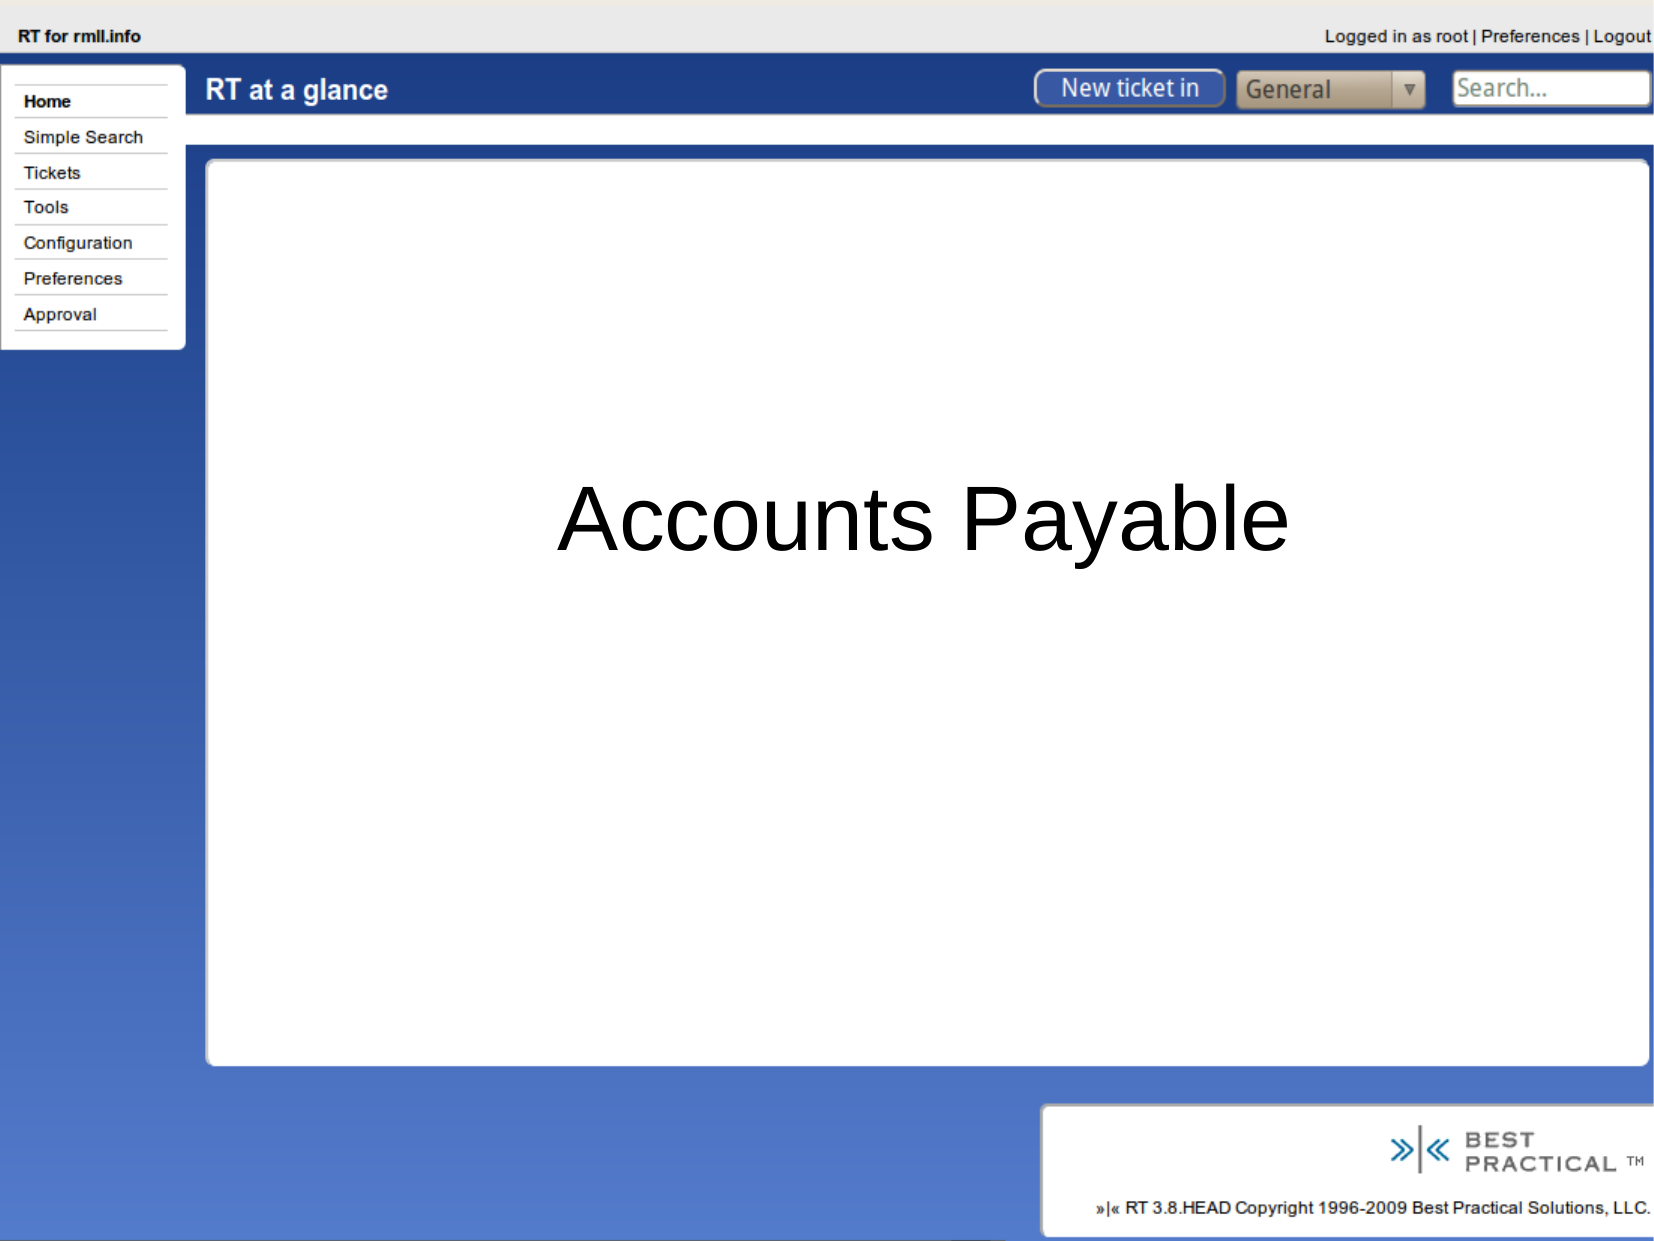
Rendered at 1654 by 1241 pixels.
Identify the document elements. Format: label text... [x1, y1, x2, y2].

picture [468, 0, 1654, 1241]
title Accounts Payable [280, 428, 1571, 609]
